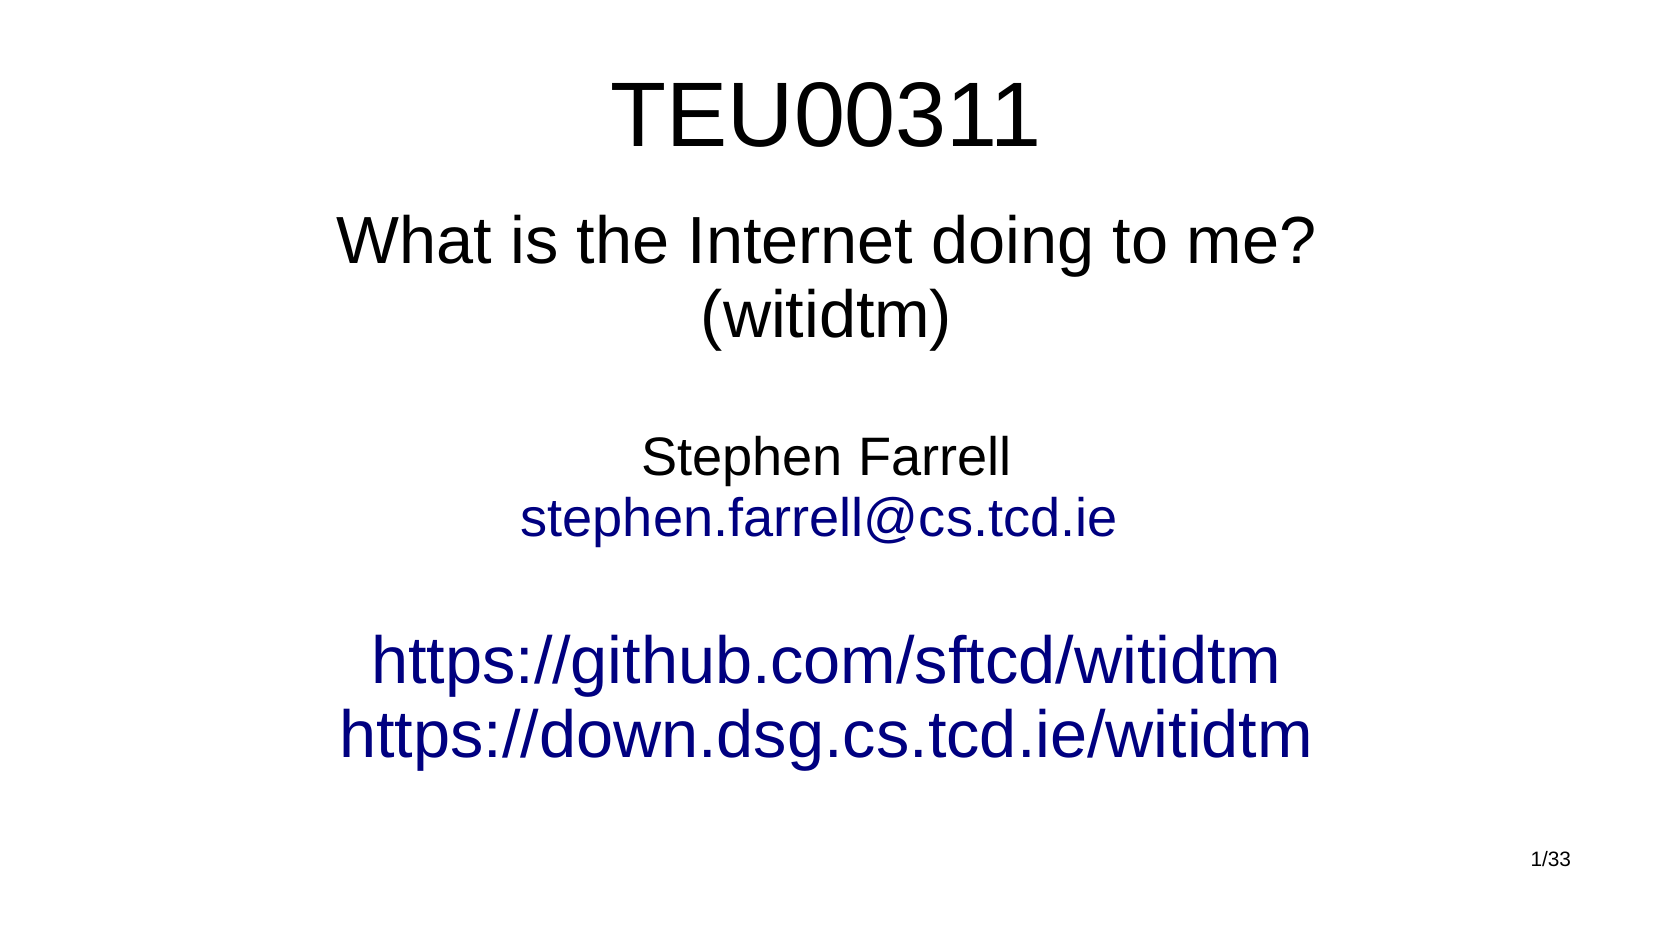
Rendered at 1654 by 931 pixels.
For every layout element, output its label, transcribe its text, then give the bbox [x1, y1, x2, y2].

subtitle What is the Internet doing to me? (witidtm) Stephen Farrell stephen.farrell@cs.tcd.ie https://github.com/sftcd/witidtm https://down.dsg.cs.tcd.ie/witidtm [82, 202, 1571, 773]
title TEU00311 [82, 37, 1571, 193]
